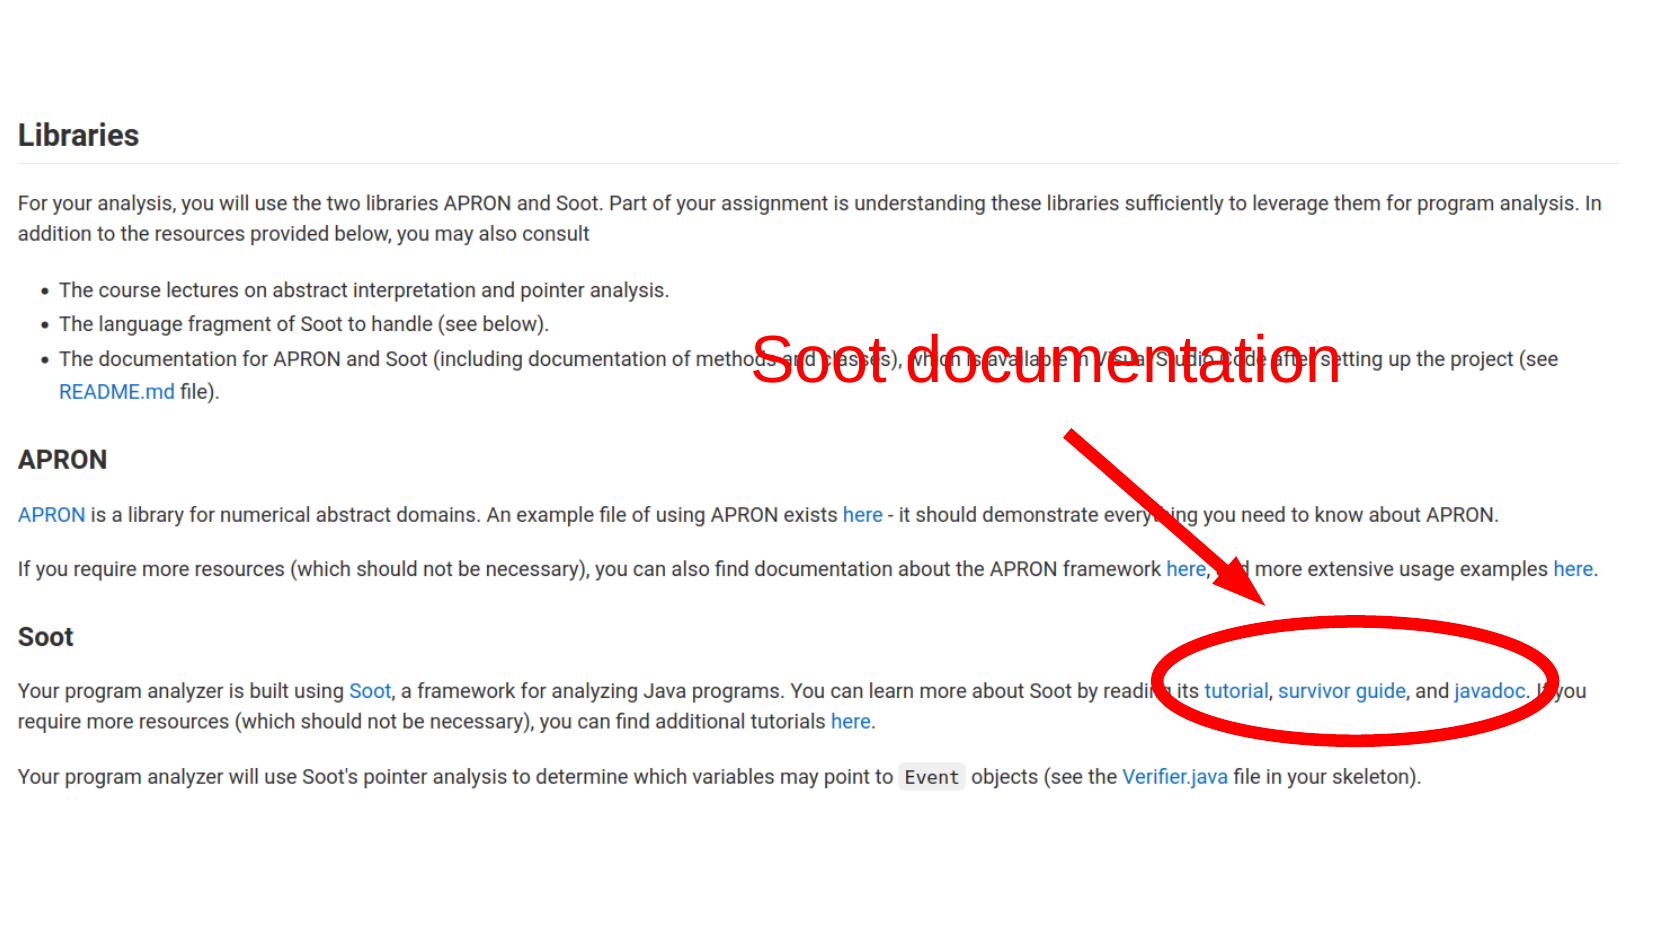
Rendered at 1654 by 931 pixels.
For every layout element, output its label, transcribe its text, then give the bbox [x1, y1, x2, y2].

list Soot documentation [494, 322, 1527, 522]
picture [0, 111, 1652, 820]
